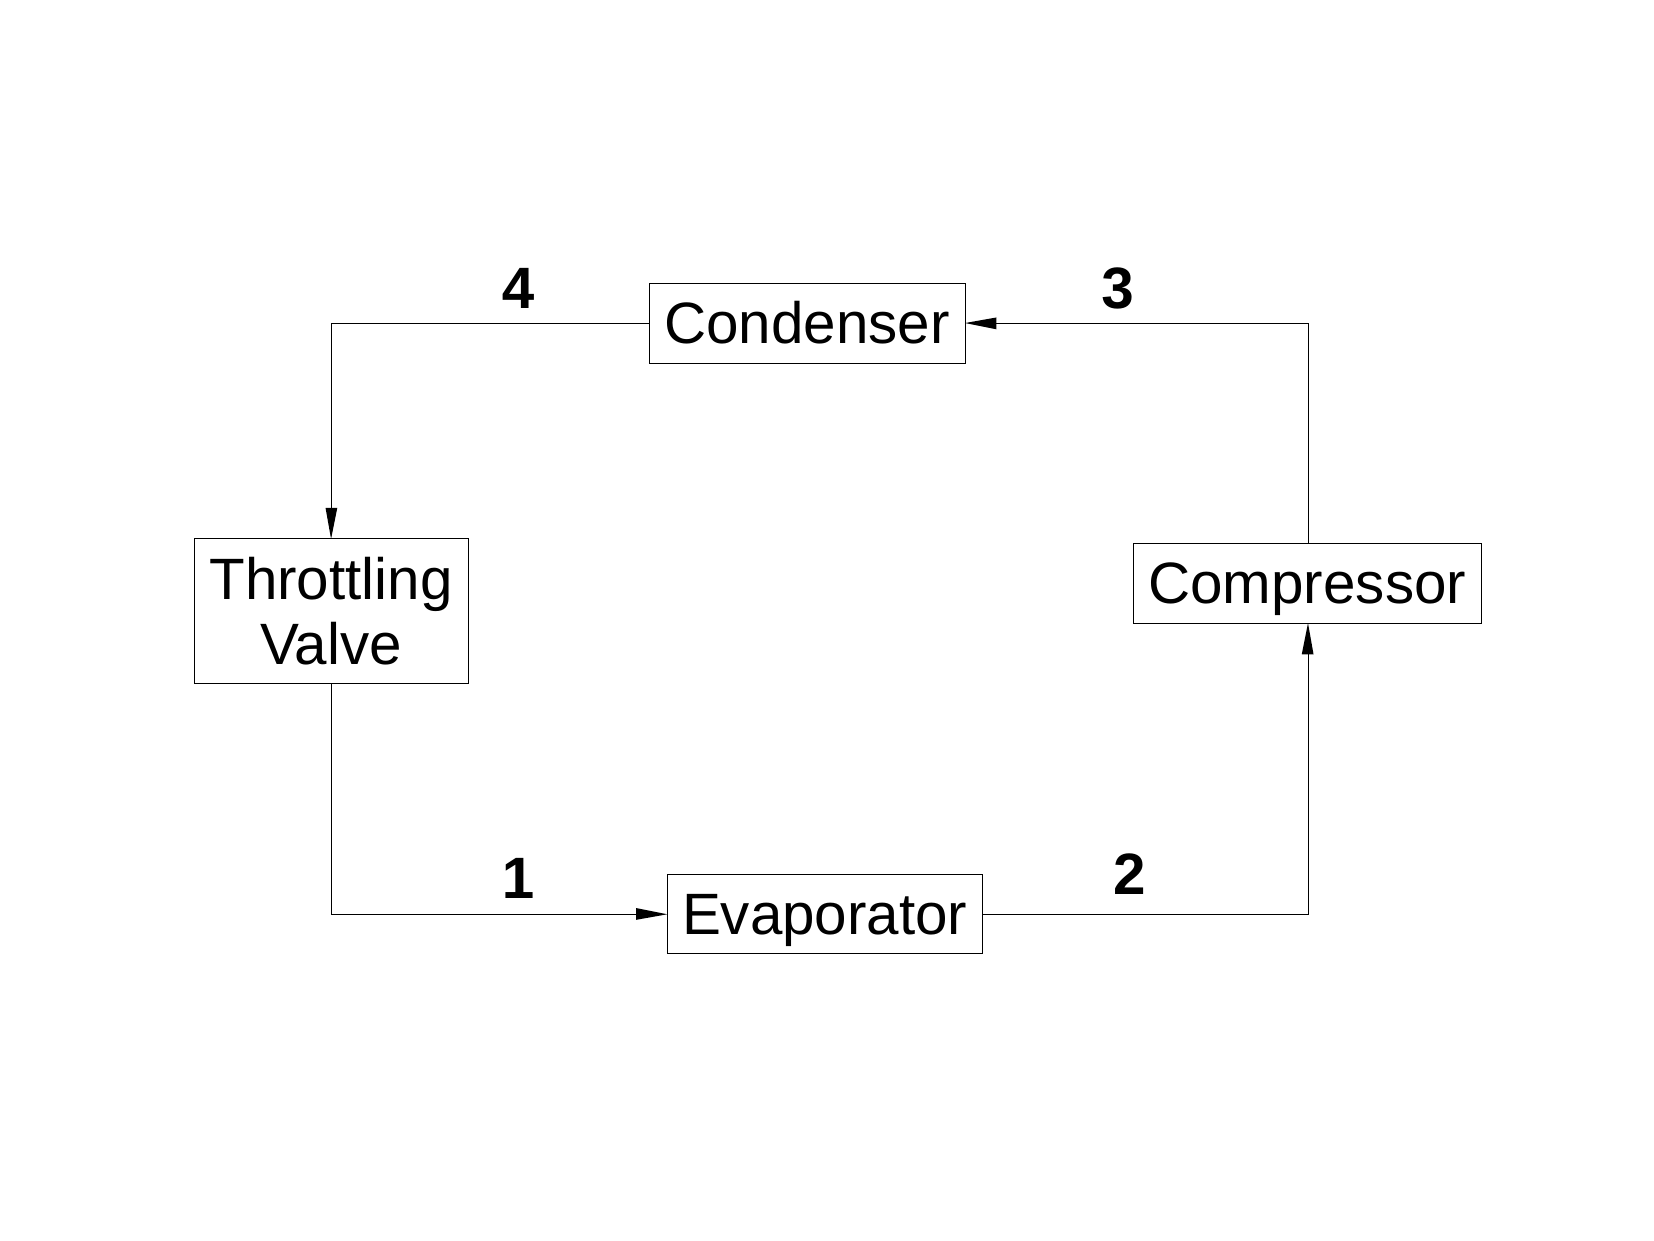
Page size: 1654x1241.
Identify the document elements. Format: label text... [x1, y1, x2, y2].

text_box 3 [1086, 248, 1149, 328]
text_box Compressor [1133, 543, 1482, 624]
text_box Evaporator [667, 874, 983, 954]
text_box Condenser [649, 283, 966, 364]
text_box Throttling Valve [194, 538, 469, 684]
text_box 2 [1098, 834, 1161, 914]
text_box 4 [487, 248, 550, 328]
text_box 1 [487, 838, 550, 919]
